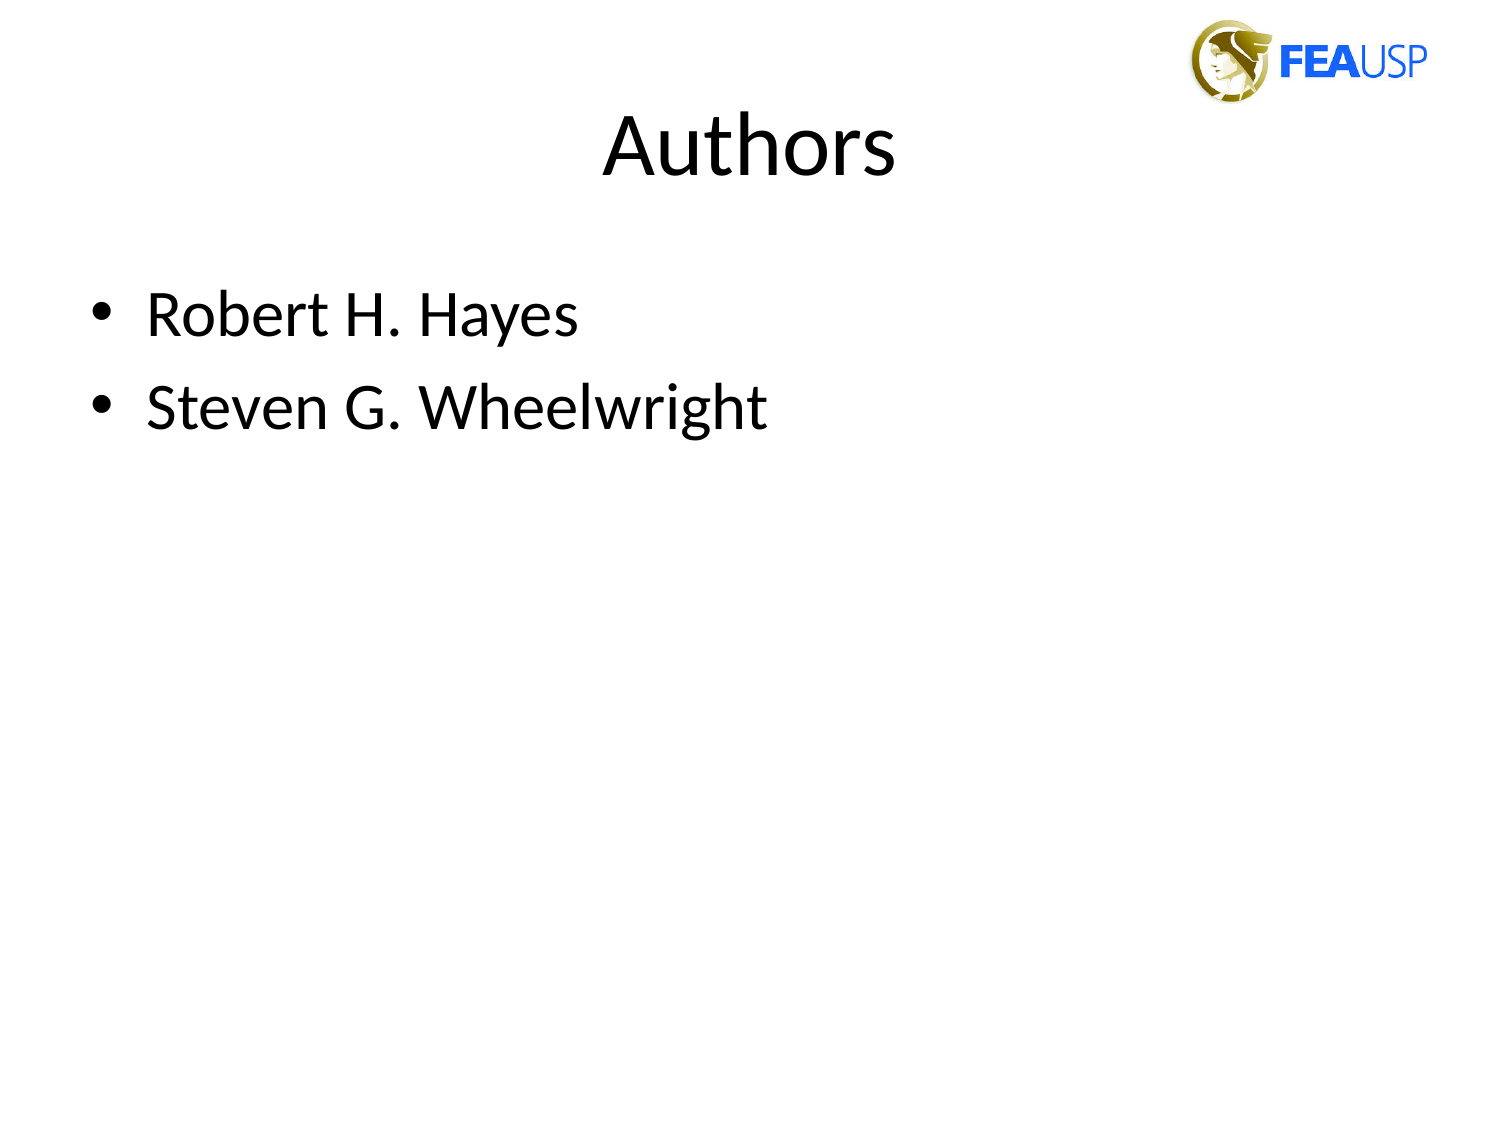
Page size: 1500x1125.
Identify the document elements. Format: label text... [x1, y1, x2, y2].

picture [1187, 19, 1427, 105]
list Robert H. Hayes Steven G. Wheelwright [75, 262, 1425, 1005]
title Authors [75, 45, 1425, 233]
